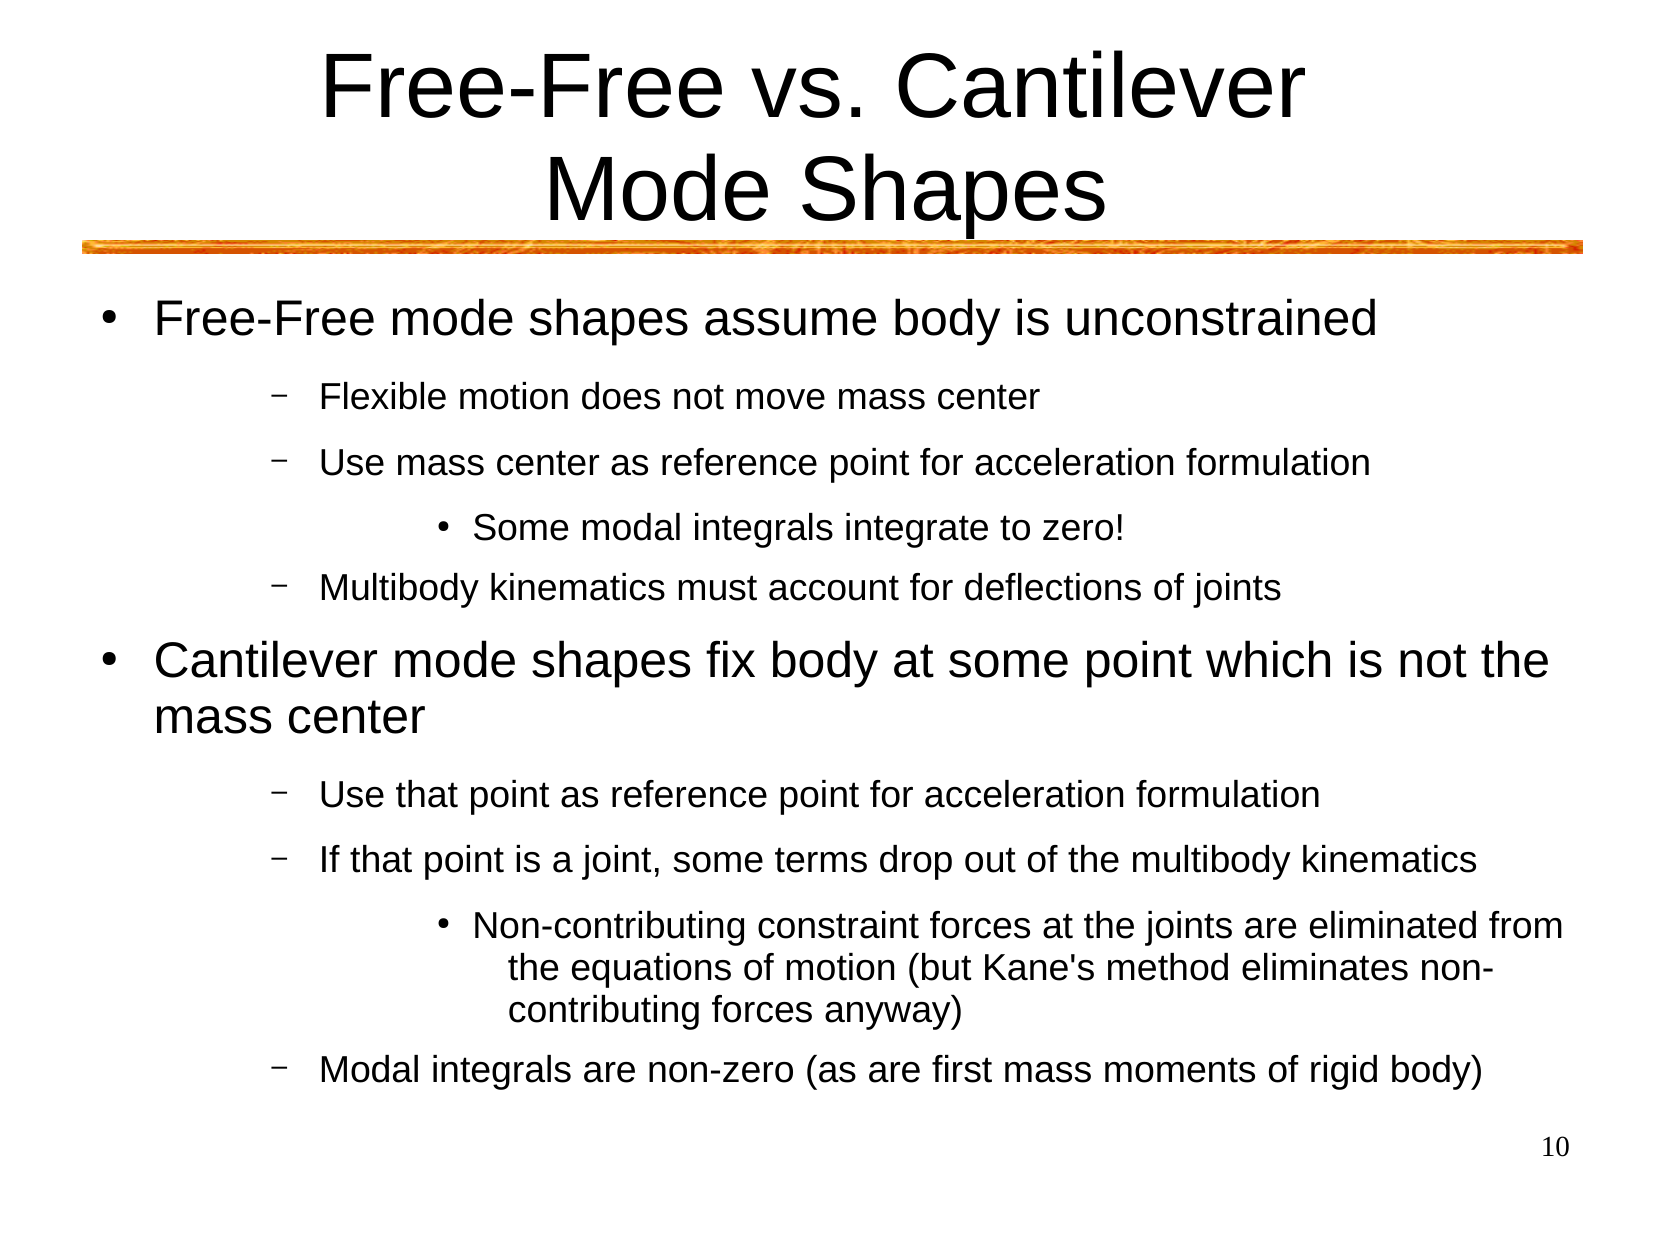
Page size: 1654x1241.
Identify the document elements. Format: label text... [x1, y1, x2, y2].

picture [82, 240, 1583, 254]
list Free-Free mode shapes assume body is unconstrained Flexible motion does not move mass center Use mass center as reference point for acceleration formulation Some modal integrals integrate to zero! Multibody kinematics must account for deflections of joints Cantilever mode shapes fix body at some point which is not the mass center Use that point as reference point for acceleration formulation If that point is a joint, some terms drop out of the multibody kinematics Non-contributing constraint forces at the joints are eliminated from the equations of motion (but Kane's method eliminates non-contributing forces anyway) Modal integrals are non-zero (as are first mass moments of rigid body) [82, 290, 1571, 1095]
title Free-Free vs. Cantilever Mode Shapes [82, 34, 1571, 240]
